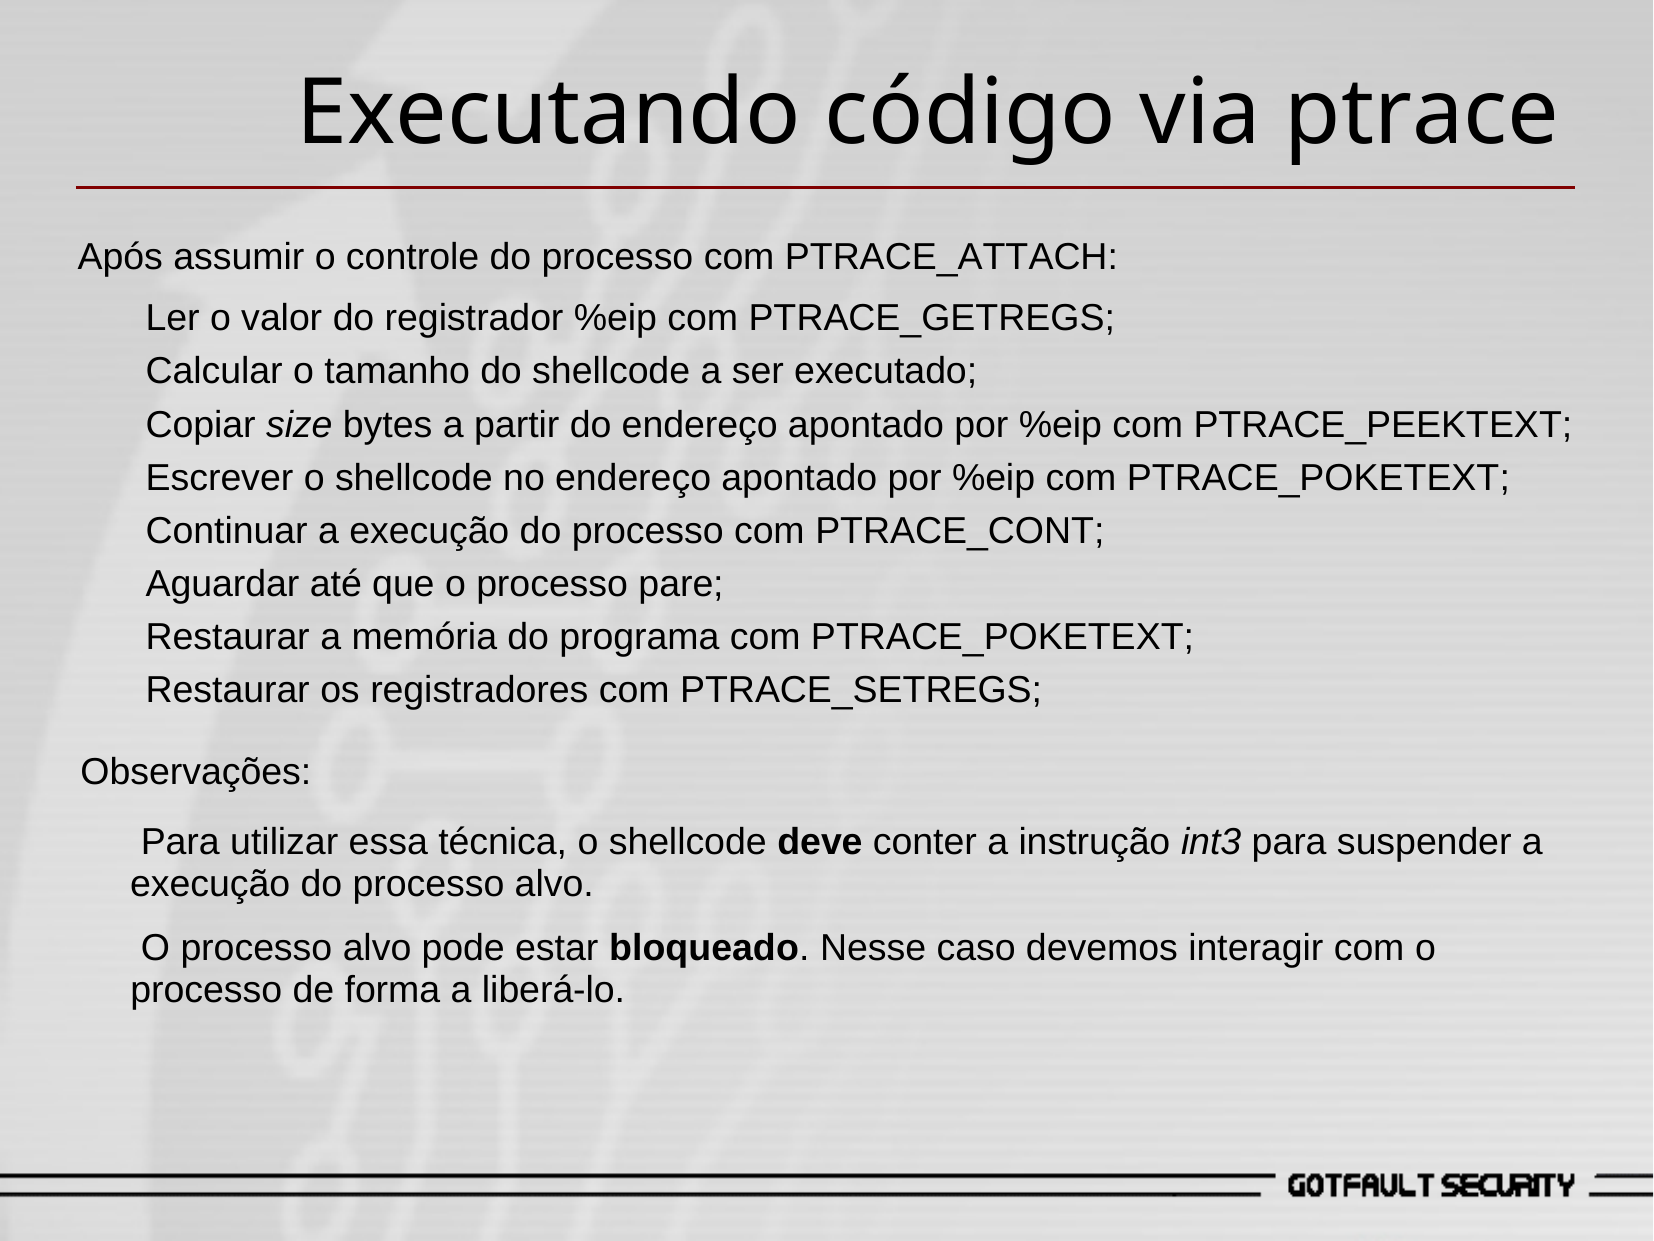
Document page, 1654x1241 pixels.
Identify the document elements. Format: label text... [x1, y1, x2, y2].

text_box Escrever o shellcode no endereço apontado por %eip com PTRACE_POKETEXT; [124, 453, 1603, 506]
text_box Aguardar até que o processo pare; [124, 559, 1145, 612]
text_box Copiar size bytes a partir do endereço apontado por %eip com PTRACE_PEEKTEXT; [124, 400, 1603, 453]
text_box Continuar a execução do processo com PTRACE_CONT; [124, 506, 1145, 559]
text_box Observações: [70, 747, 333, 800]
text_box Calcular o tamanho do shellcode a ser executado; [124, 347, 1145, 400]
text_box O processo alvo pode estar bloqueado. Nesse caso devemos interagir com o processo de forma a liberá-lo. [120, 923, 1598, 1025]
text_box Após assumir o controle do processo com PTRACE_ATTACH: [67, 232, 1328, 285]
text_box Para utilizar essa técnica, o shellcode deve conter a instrução int3 para suspender a execução do processo alvo. [120, 817, 1598, 919]
text_box Executando código via ptrace [37, 37, 1576, 196]
picture [0, 0, 1654, 1241]
text_box Ler o valor do registrador %eip com PTRACE_GETREGS; [124, 293, 1145, 347]
text_box Restaurar a memória do programa com PTRACE_POKETEXT; [124, 612, 1513, 666]
text_box Restaurar os registradores com PTRACE_SETREGS; [124, 665, 1145, 719]
